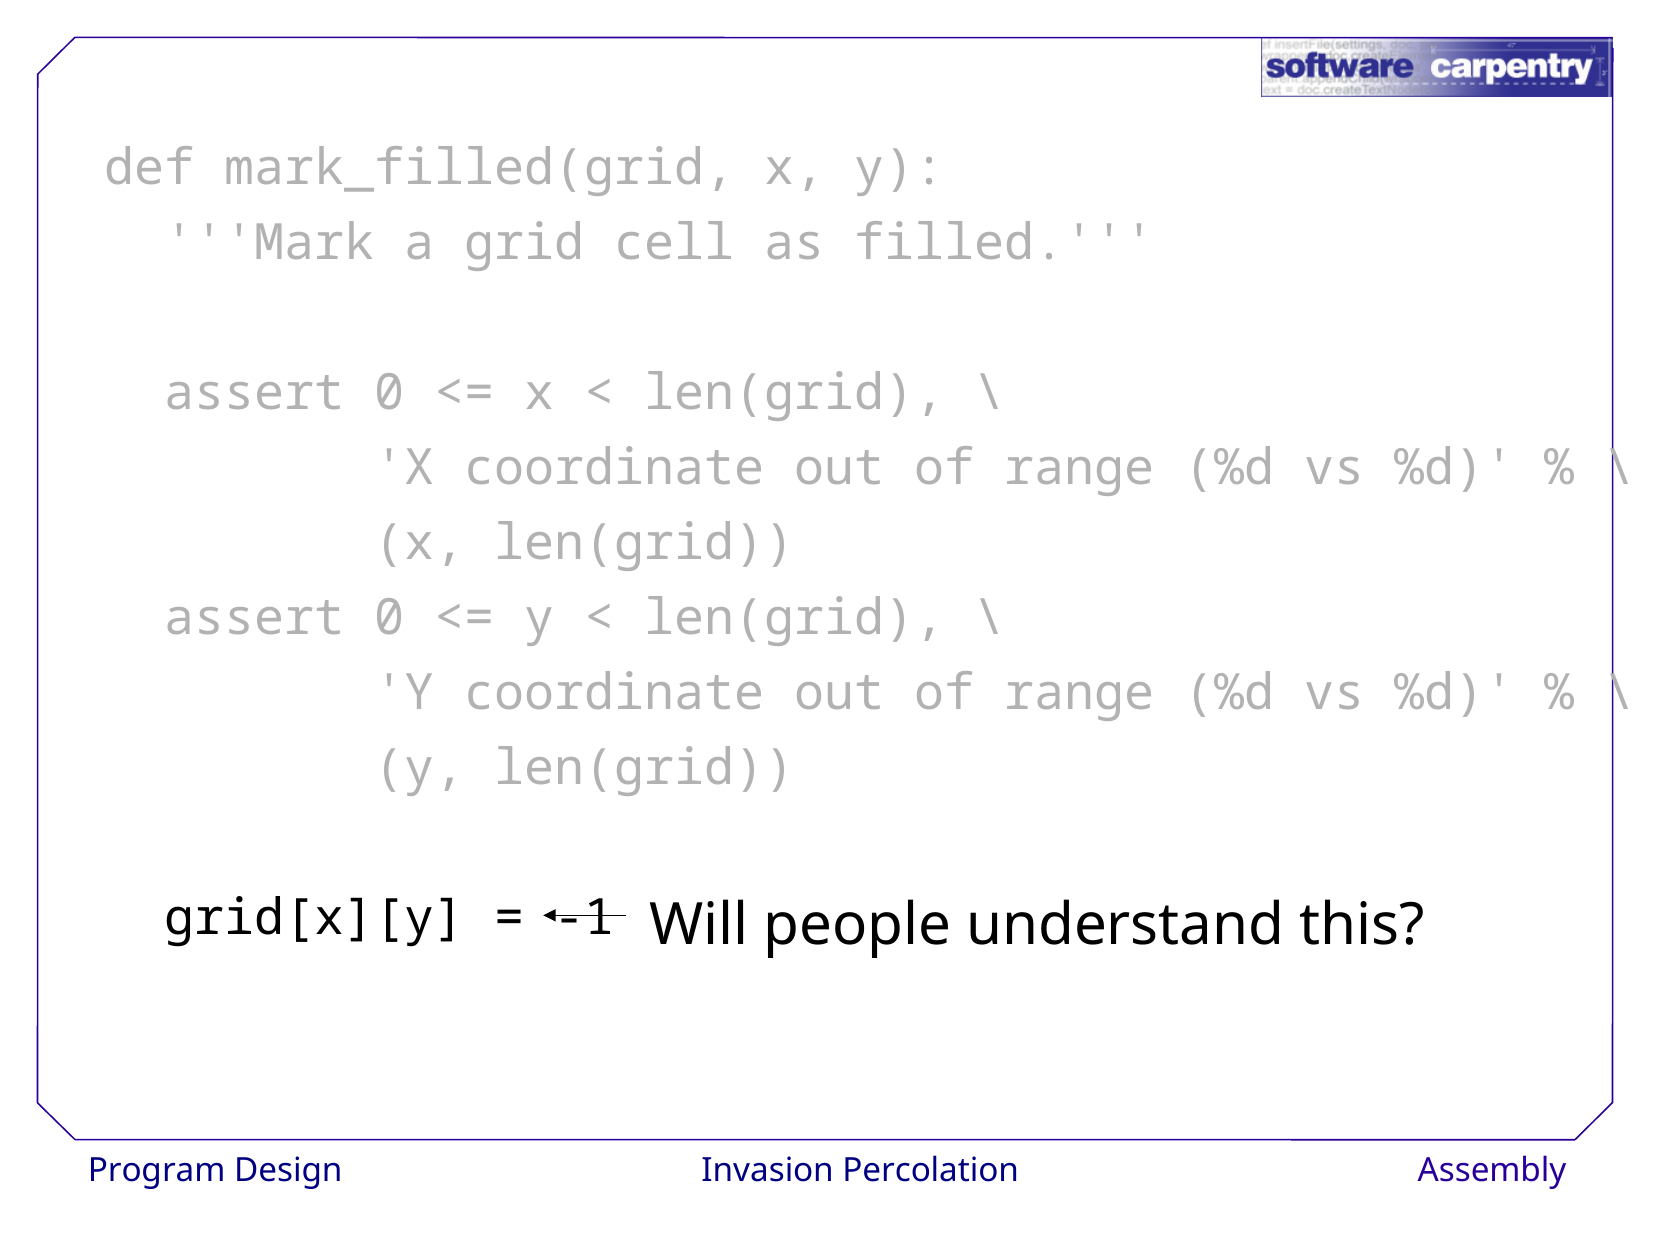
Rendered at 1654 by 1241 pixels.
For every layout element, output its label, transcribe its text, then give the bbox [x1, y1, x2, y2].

picture [1261, 39, 1613, 97]
text_box Will people understand this? [634, 843, 1440, 964]
text_box def mark_filled(grid, x, y): '''Mark a grid cell as filled.''' assert 0 <= x < len(grid), \ 'X coordinate out of range (%d vs %d)' % \ (x, len(grid)) assert 0 <= y < len(grid), \ 'Y coordinate out of range (%d vs %d)' % \ (y, len(grid)) grid[x][y] = -1 [89, 112, 1508, 1055]
